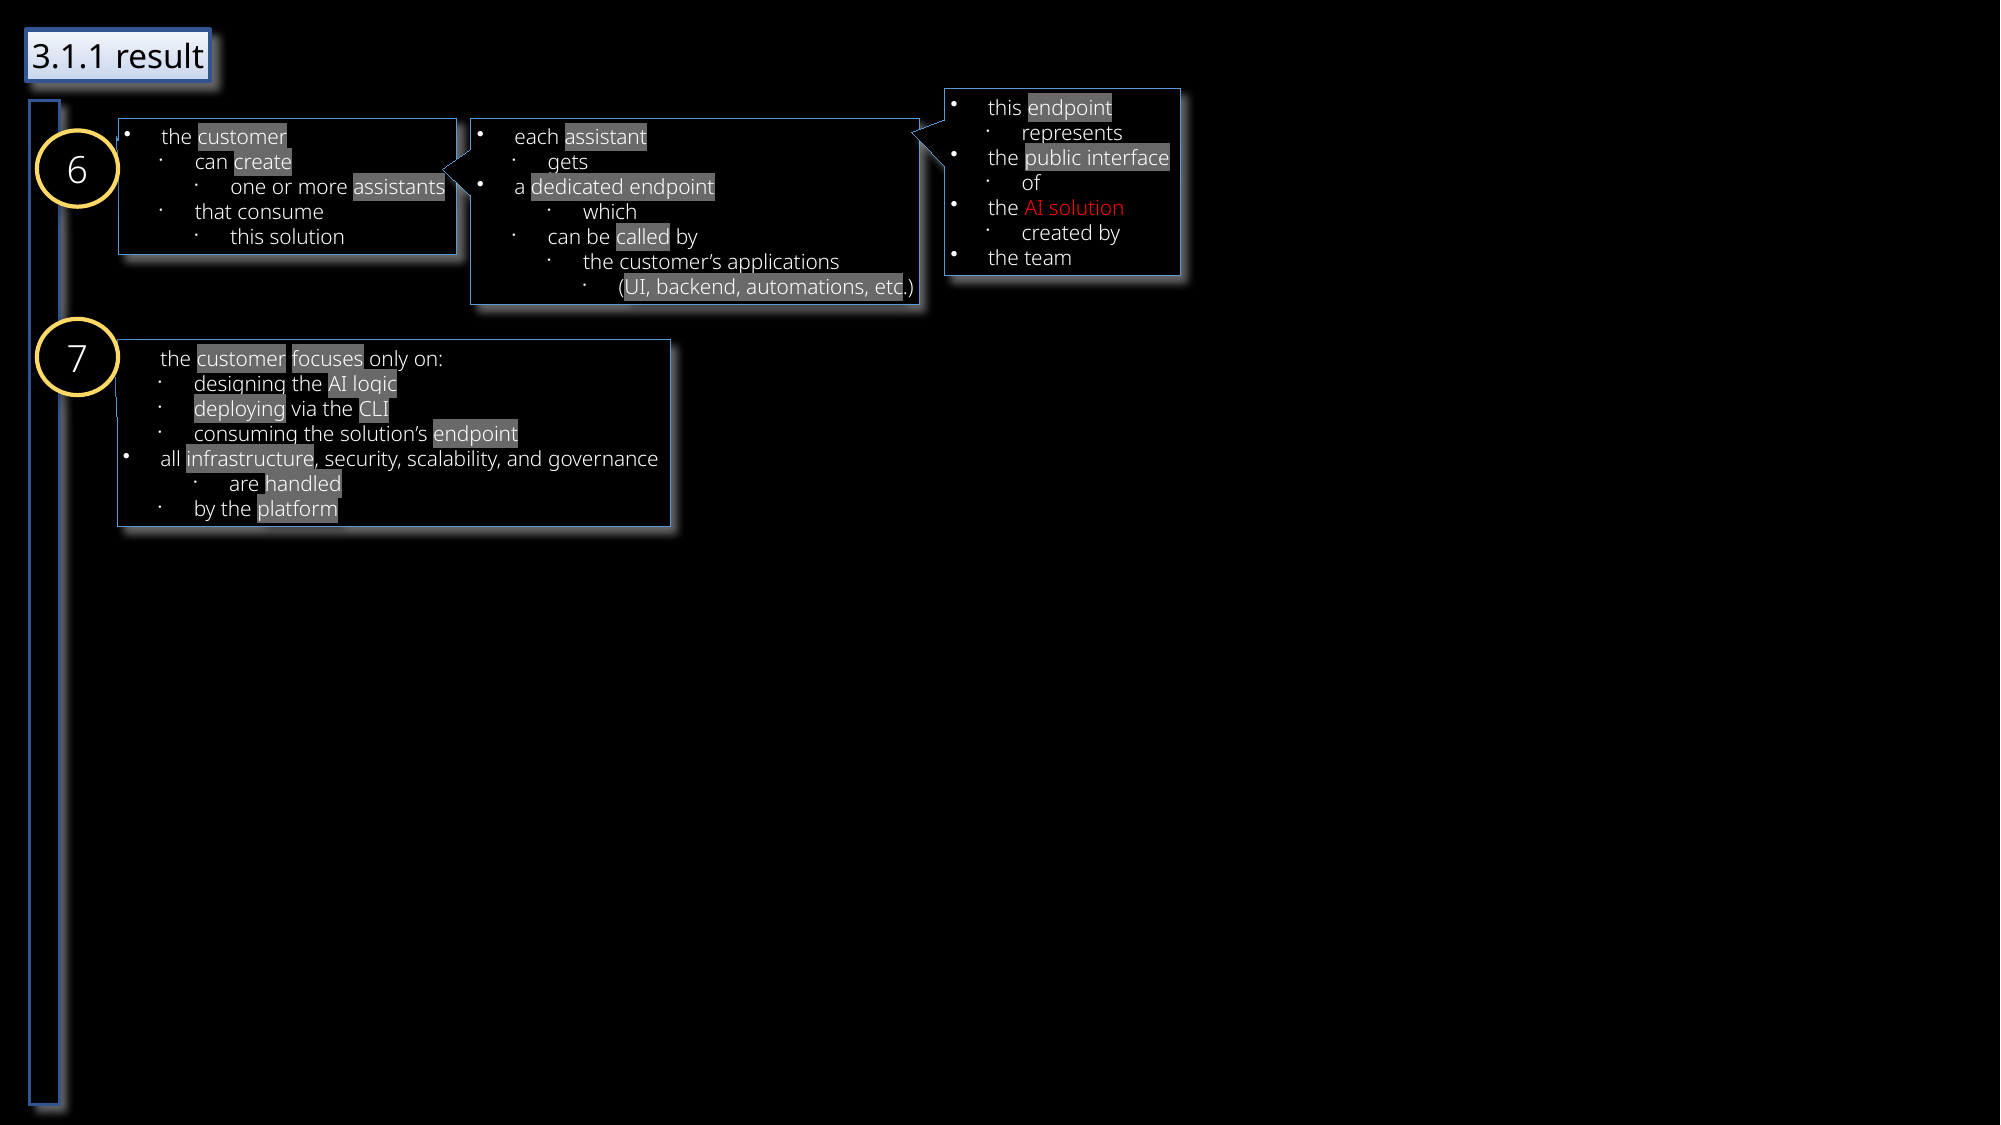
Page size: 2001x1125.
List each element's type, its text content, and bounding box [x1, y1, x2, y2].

text_box the customer focuses only on: designing the AI logic deploying via the CLI consuming the solution’s endpoint all infrastructure, security, scalability, and governance are handled by the platform [114, 339, 671, 527]
text_box [29, 100, 60, 1105]
text_box 7 [36, 318, 119, 396]
title 3.1.1 result [28, 29, 208, 82]
text_box 6 [36, 130, 119, 207]
text_box this endpoint represents the public interface of the AI solution created by the team [911, 88, 1181, 276]
text_box each assistant gets a dedicated endpoint which can be called by the customer’s applications (UI, backend, automations, etc.) [442, 118, 920, 305]
text_box the customer can create one or more assistants that consume this solution [116, 118, 457, 255]
